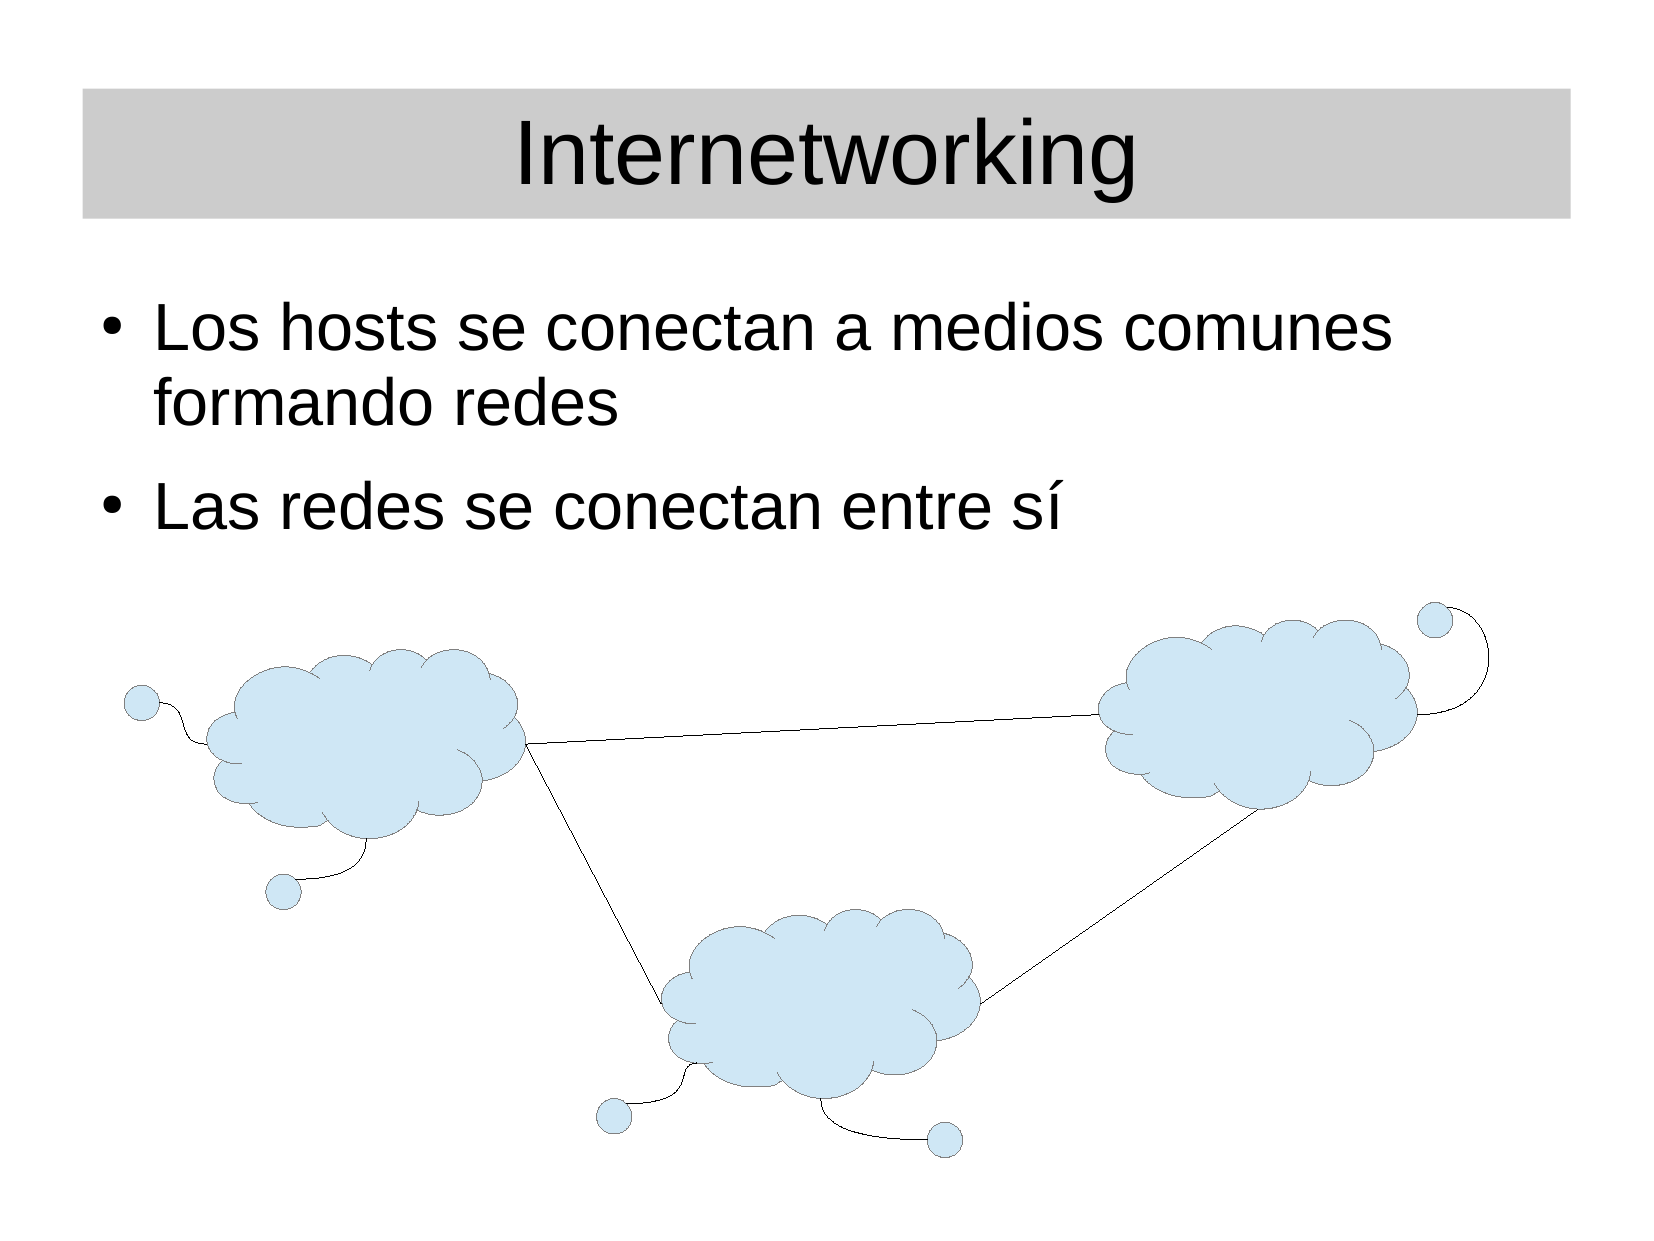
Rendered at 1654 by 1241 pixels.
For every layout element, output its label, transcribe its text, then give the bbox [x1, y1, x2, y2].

text_box [1417, 602, 1453, 638]
list Los hosts se conectan a medios comunes formando redes Las redes se conectan entre sí [82, 290, 1538, 1010]
text_box [664, 1010, 980, 1099]
title Internetworking [82, 49, 1571, 257]
text_box [927, 1122, 963, 1158]
text_box [596, 1098, 632, 1134]
